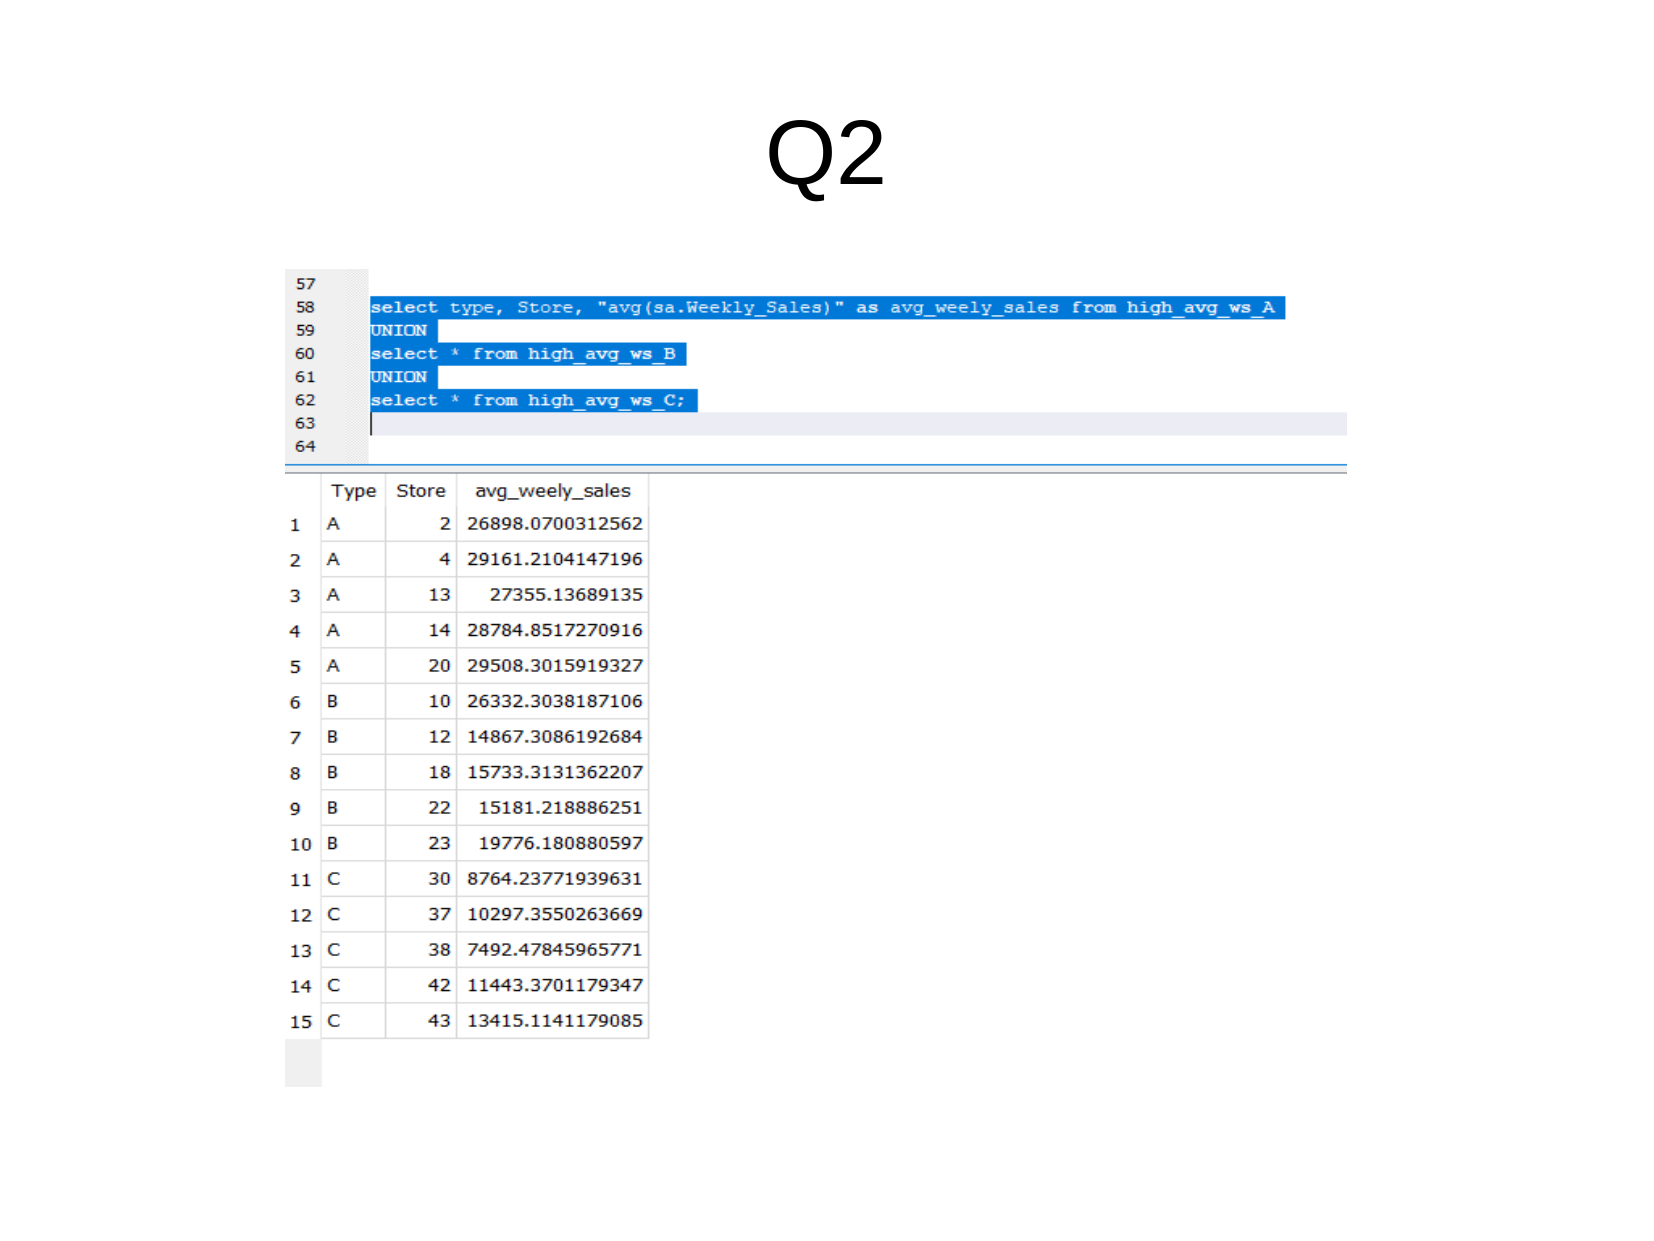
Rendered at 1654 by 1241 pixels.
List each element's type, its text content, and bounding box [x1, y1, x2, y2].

picture [285, 269, 1347, 1087]
title Q2 [82, 49, 1571, 257]
